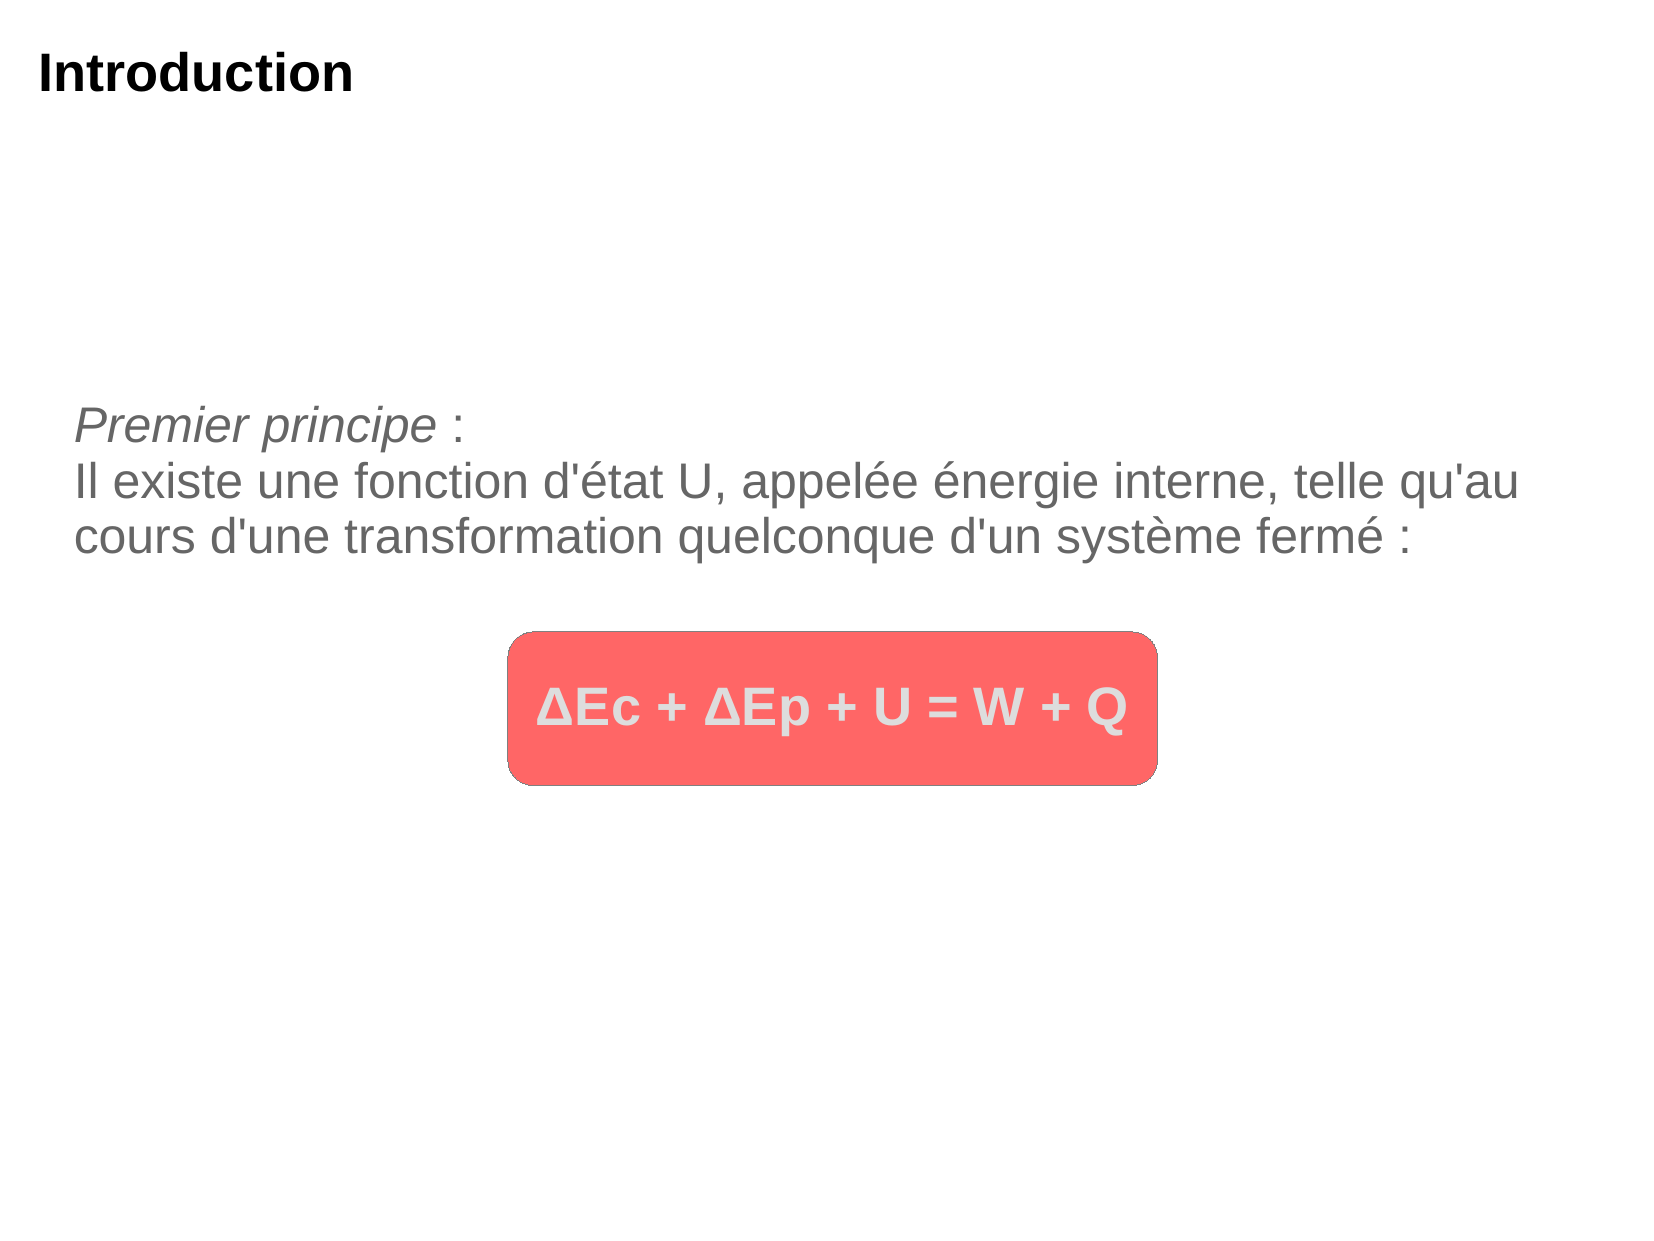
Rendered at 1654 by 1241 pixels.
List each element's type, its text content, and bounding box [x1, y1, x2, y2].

text_box [507, 746, 1158, 786]
text_box Premier principe : Il existe une fonction d'état U, appelée énergie interne, telle qu'au cours d'une transformation quelconque d'un système fermé : ΔEc + ΔEp + U = W + Q [59, 389, 1607, 746]
text_box Introduction [23, 35, 804, 113]
